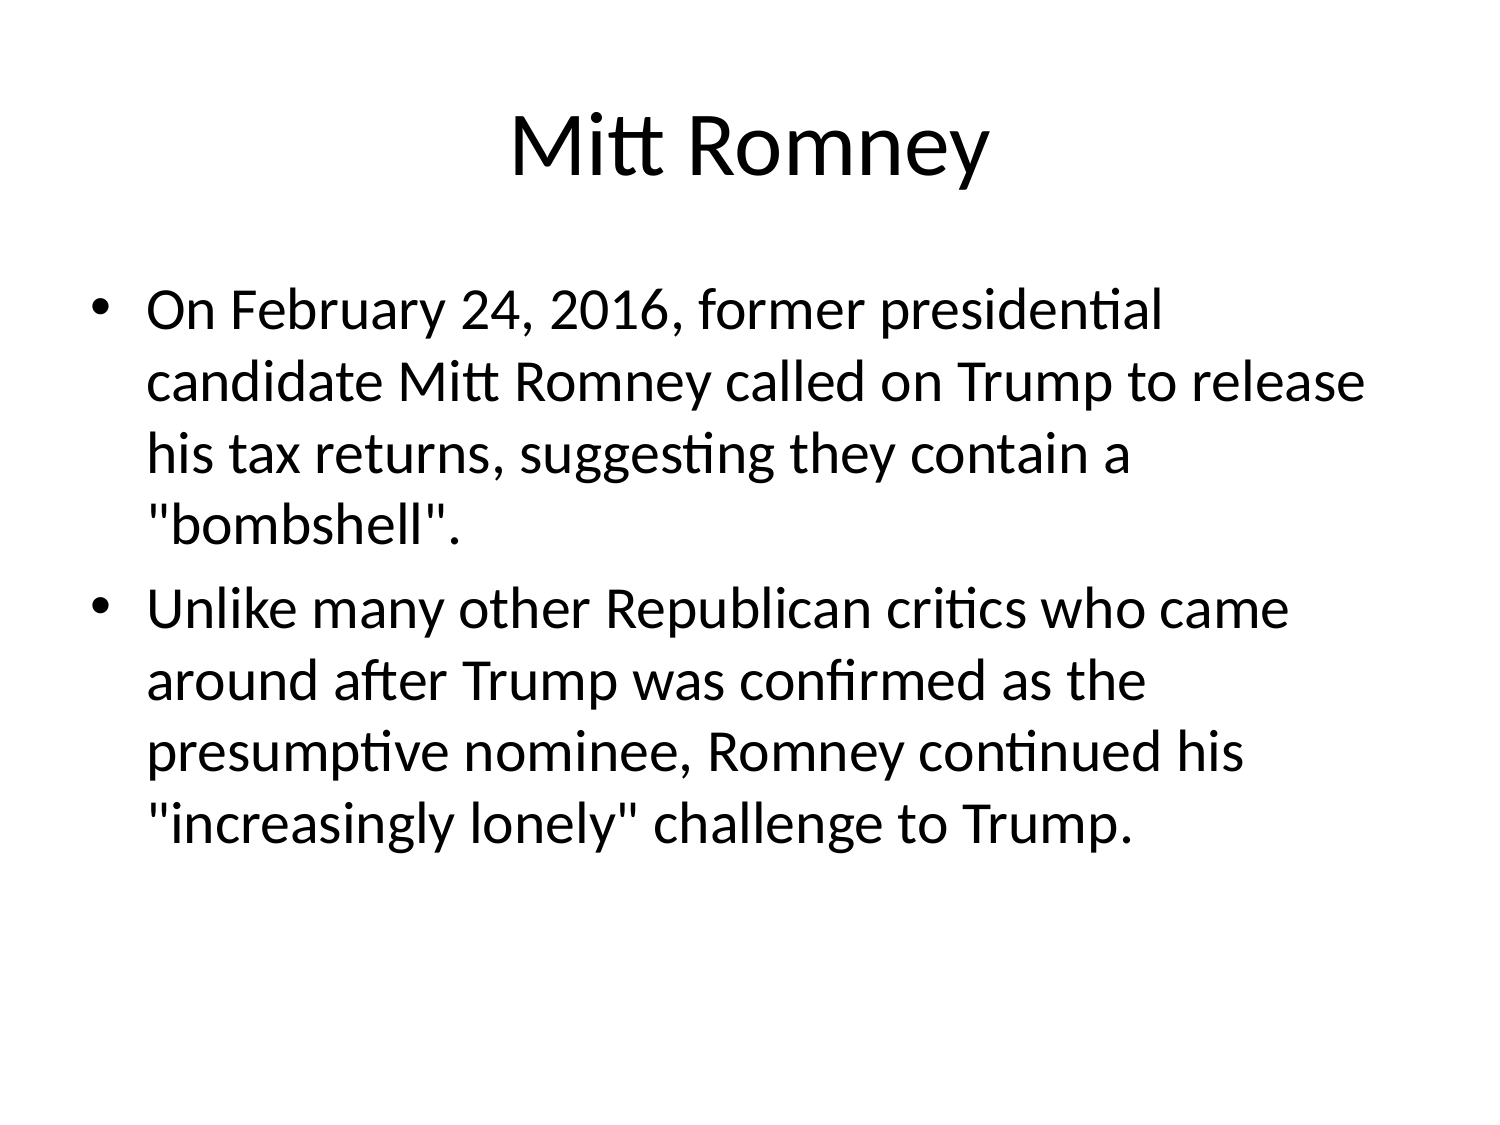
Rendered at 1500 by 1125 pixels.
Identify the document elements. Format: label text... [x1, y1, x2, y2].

title Mitt Romney [75, 45, 1425, 233]
list On February 24, 2016, former presidential candidate Mitt Romney called on Trump to release his tax returns, suggesting they contain a "bombshell". Unlike many other Republican critics who came around after Trump was confirmed as the presumptive nominee, Romney continued his "increasingly lonely" challenge to Trump. [75, 262, 1425, 1005]
